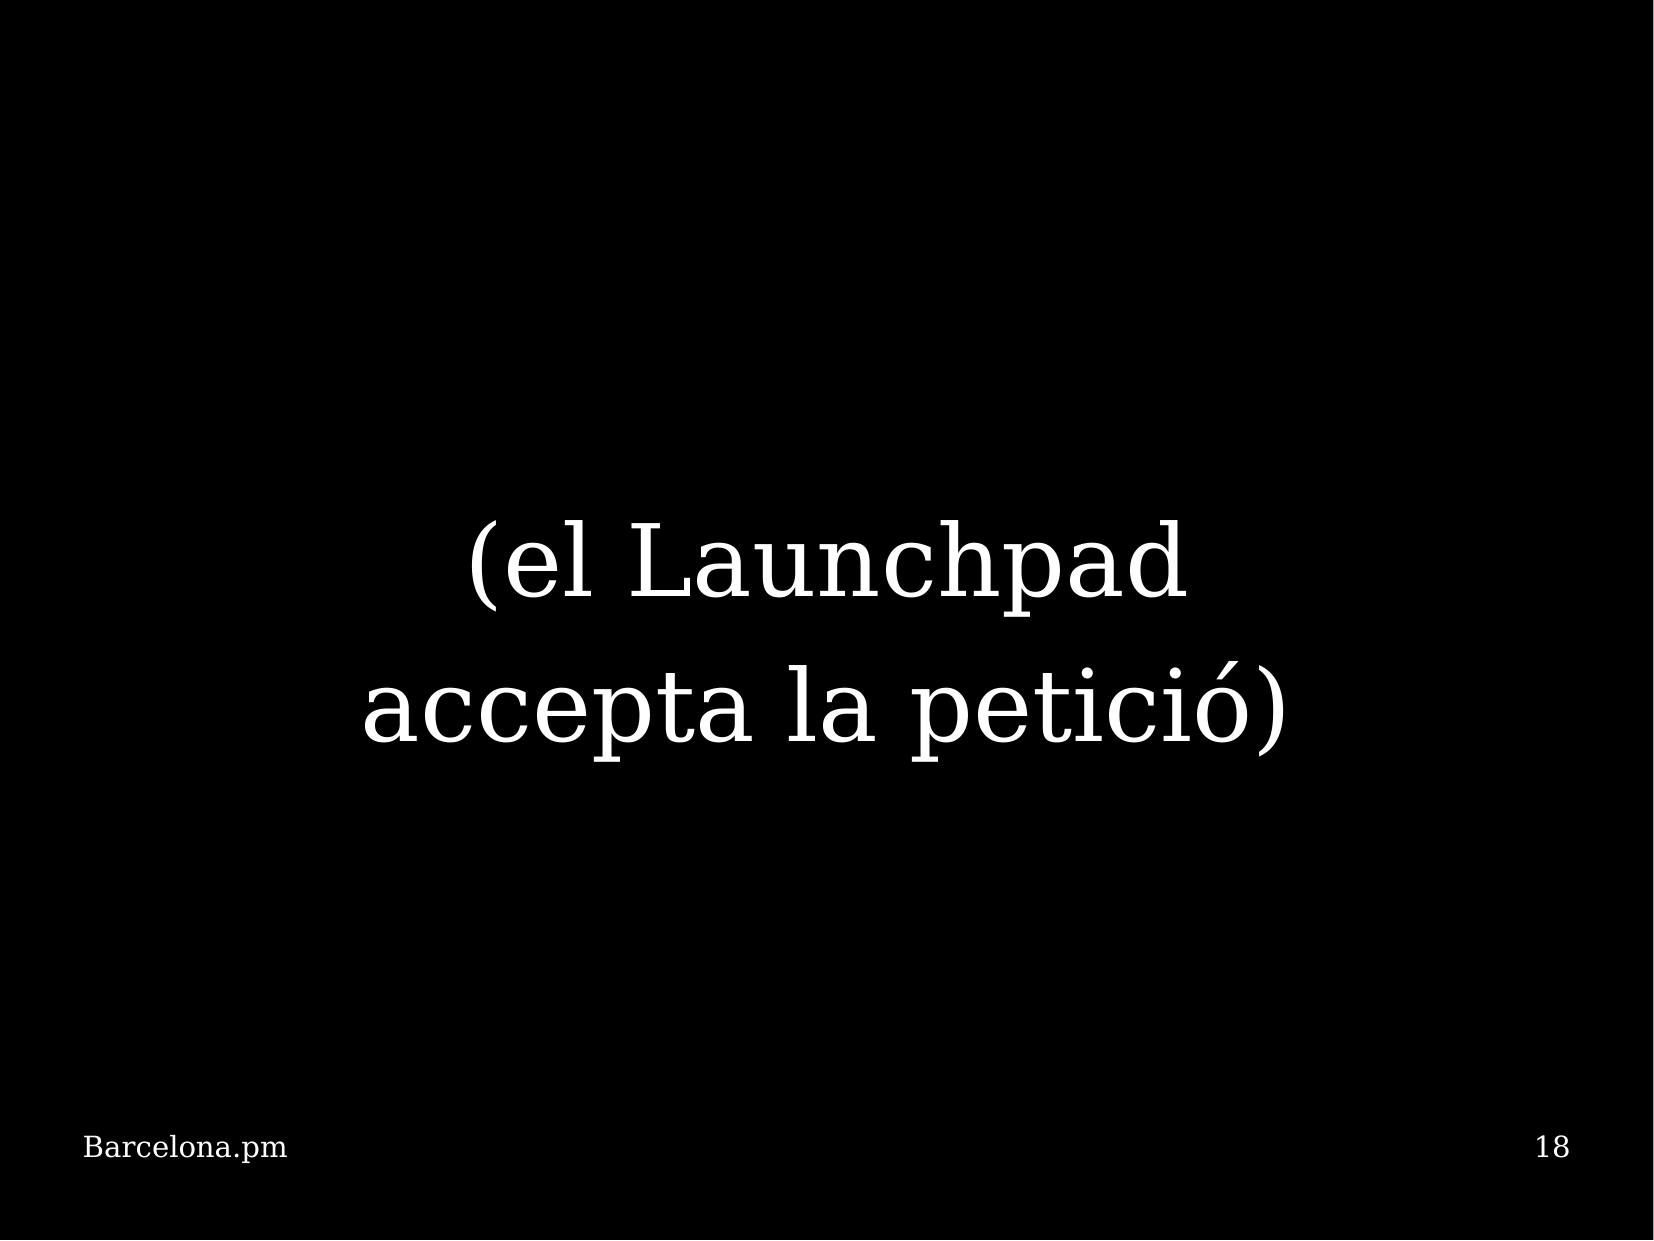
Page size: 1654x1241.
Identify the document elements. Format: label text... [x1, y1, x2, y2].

title (el Launchpad accepta la petició) [59, 489, 1595, 751]
